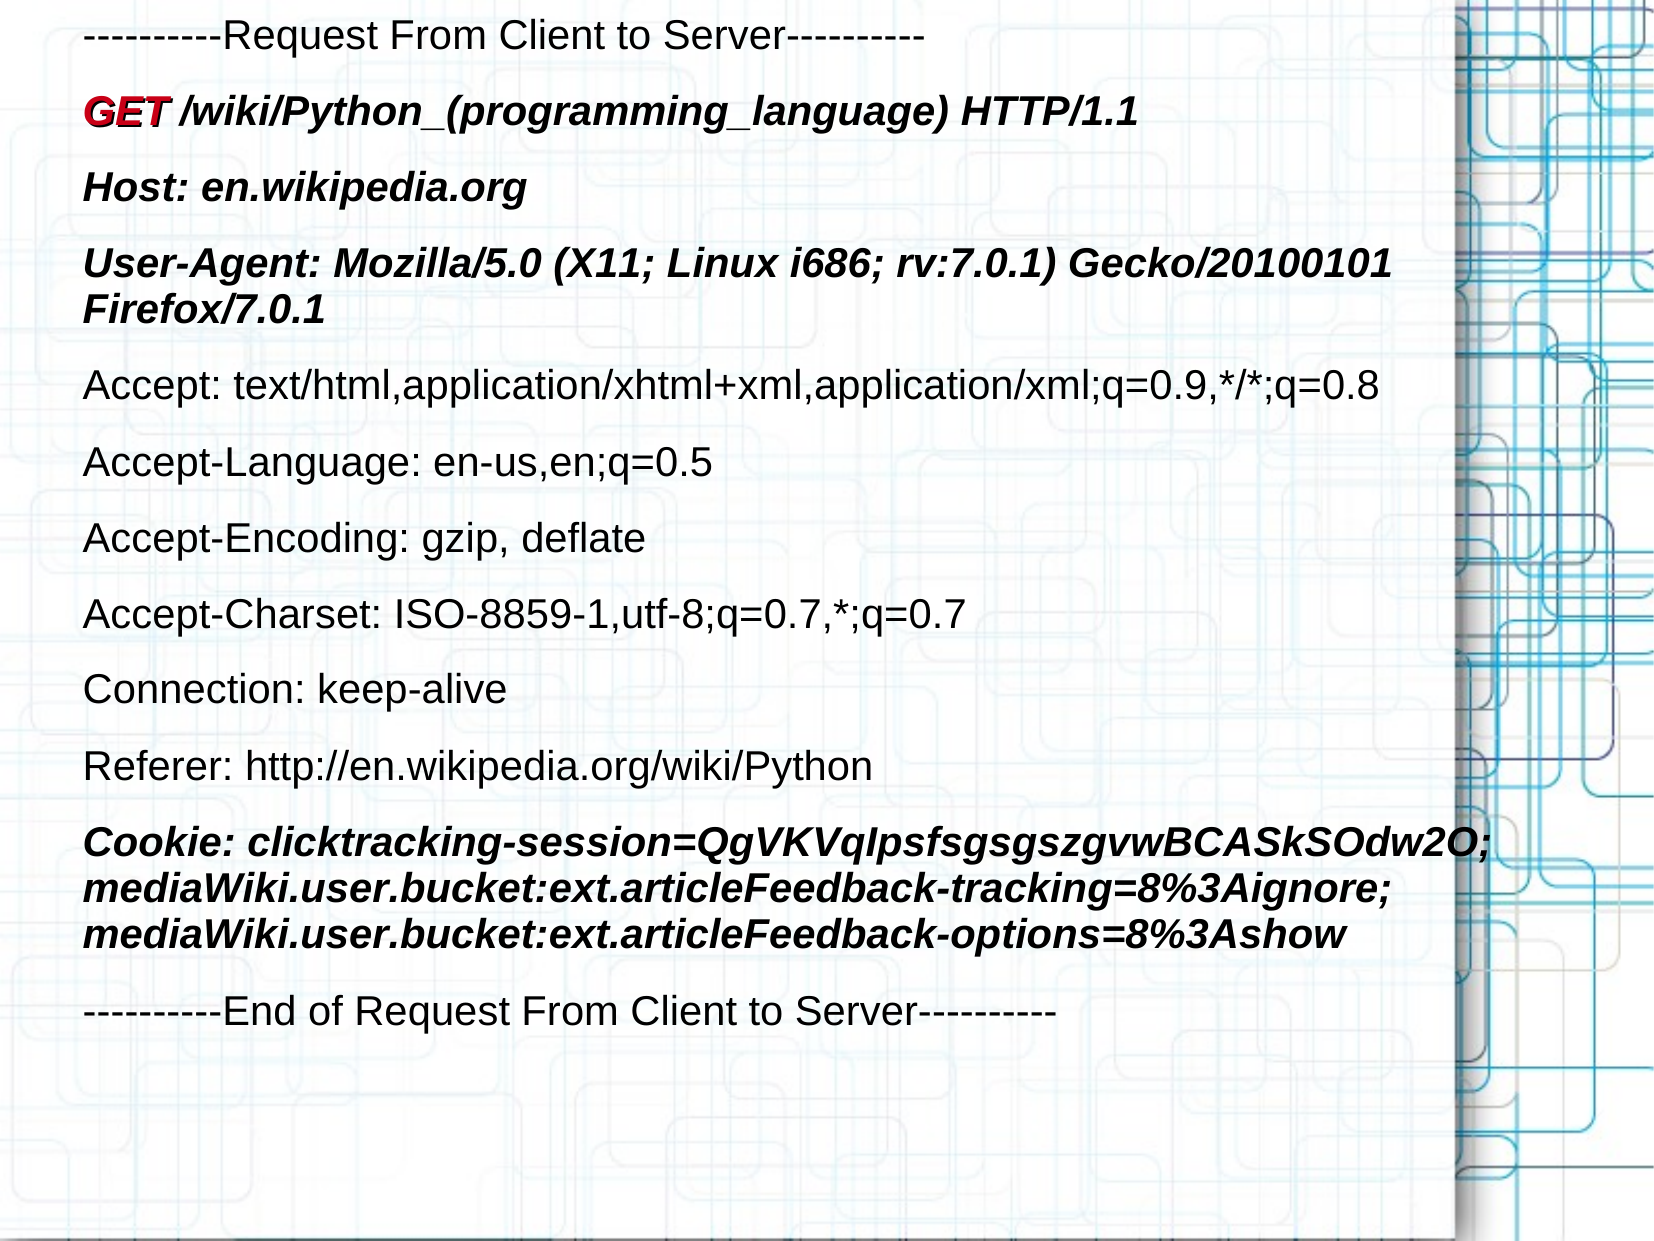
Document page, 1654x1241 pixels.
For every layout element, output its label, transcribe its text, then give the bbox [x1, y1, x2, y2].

list ----------Request From Client to Server---------- GET /wiki/Python_(programming_language) HTTP/1.1 Host: en.wikipedia.org User-Agent: Mozilla/5.0 (X11; Linux i686; rv:7.0.1) Gecko/20100101 Firefox/7.0.1 Accept: text/html,application/xhtml+xml,application/xml;q=0.9,*/*;q=0.8 Accept-Language: en-us,en;q=0.5 Accept-Encoding: gzip, deflate Accept-Charset: ISO-8859-1,utf-8;q=0.7,*;q=0.7 Connection: keep-alive Referer: http://en.wikipedia.org/wiki/Python Cookie: clicktracking-session=QgVKVqIpsfsgsgszgvwBCASkSOdw2O; mediaWiki.user.bucket:ext.articleFeedback-tracking=8%3Aignore; mediaWiki.user.bucket:ext.articleFeedback-options=8%3Ashow ----------End of Request From Client to Server---------- [11, 11, 1642, 1229]
picture [0, 0, 1654, 1241]
